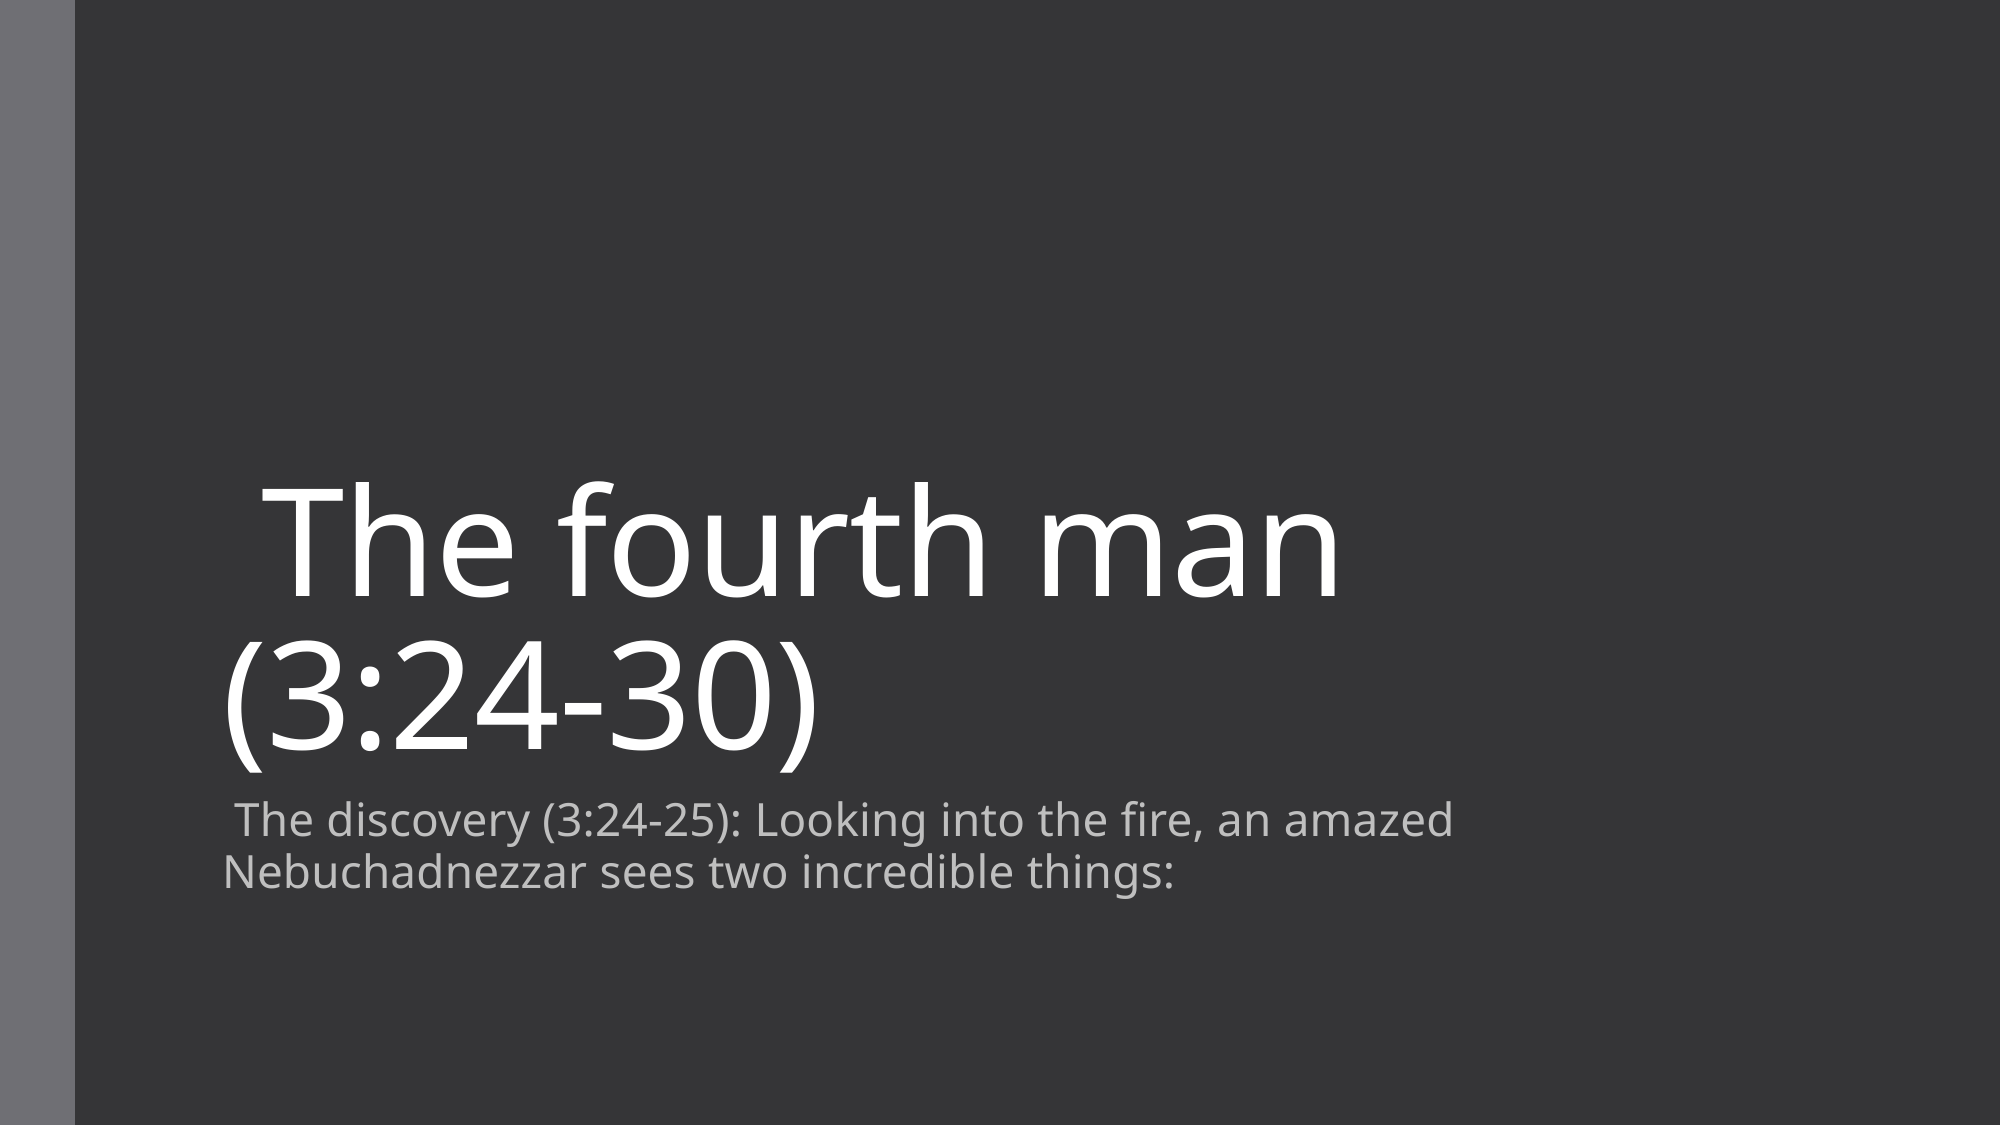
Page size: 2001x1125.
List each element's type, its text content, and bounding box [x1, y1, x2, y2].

subtitle The discovery (3:24-25): Looking into the fire, an amazed Nebuchadnezzar sees two incredible things: [206, 787, 1752, 1066]
title The fourth man (3:24-30) [206, 124, 1752, 787]
